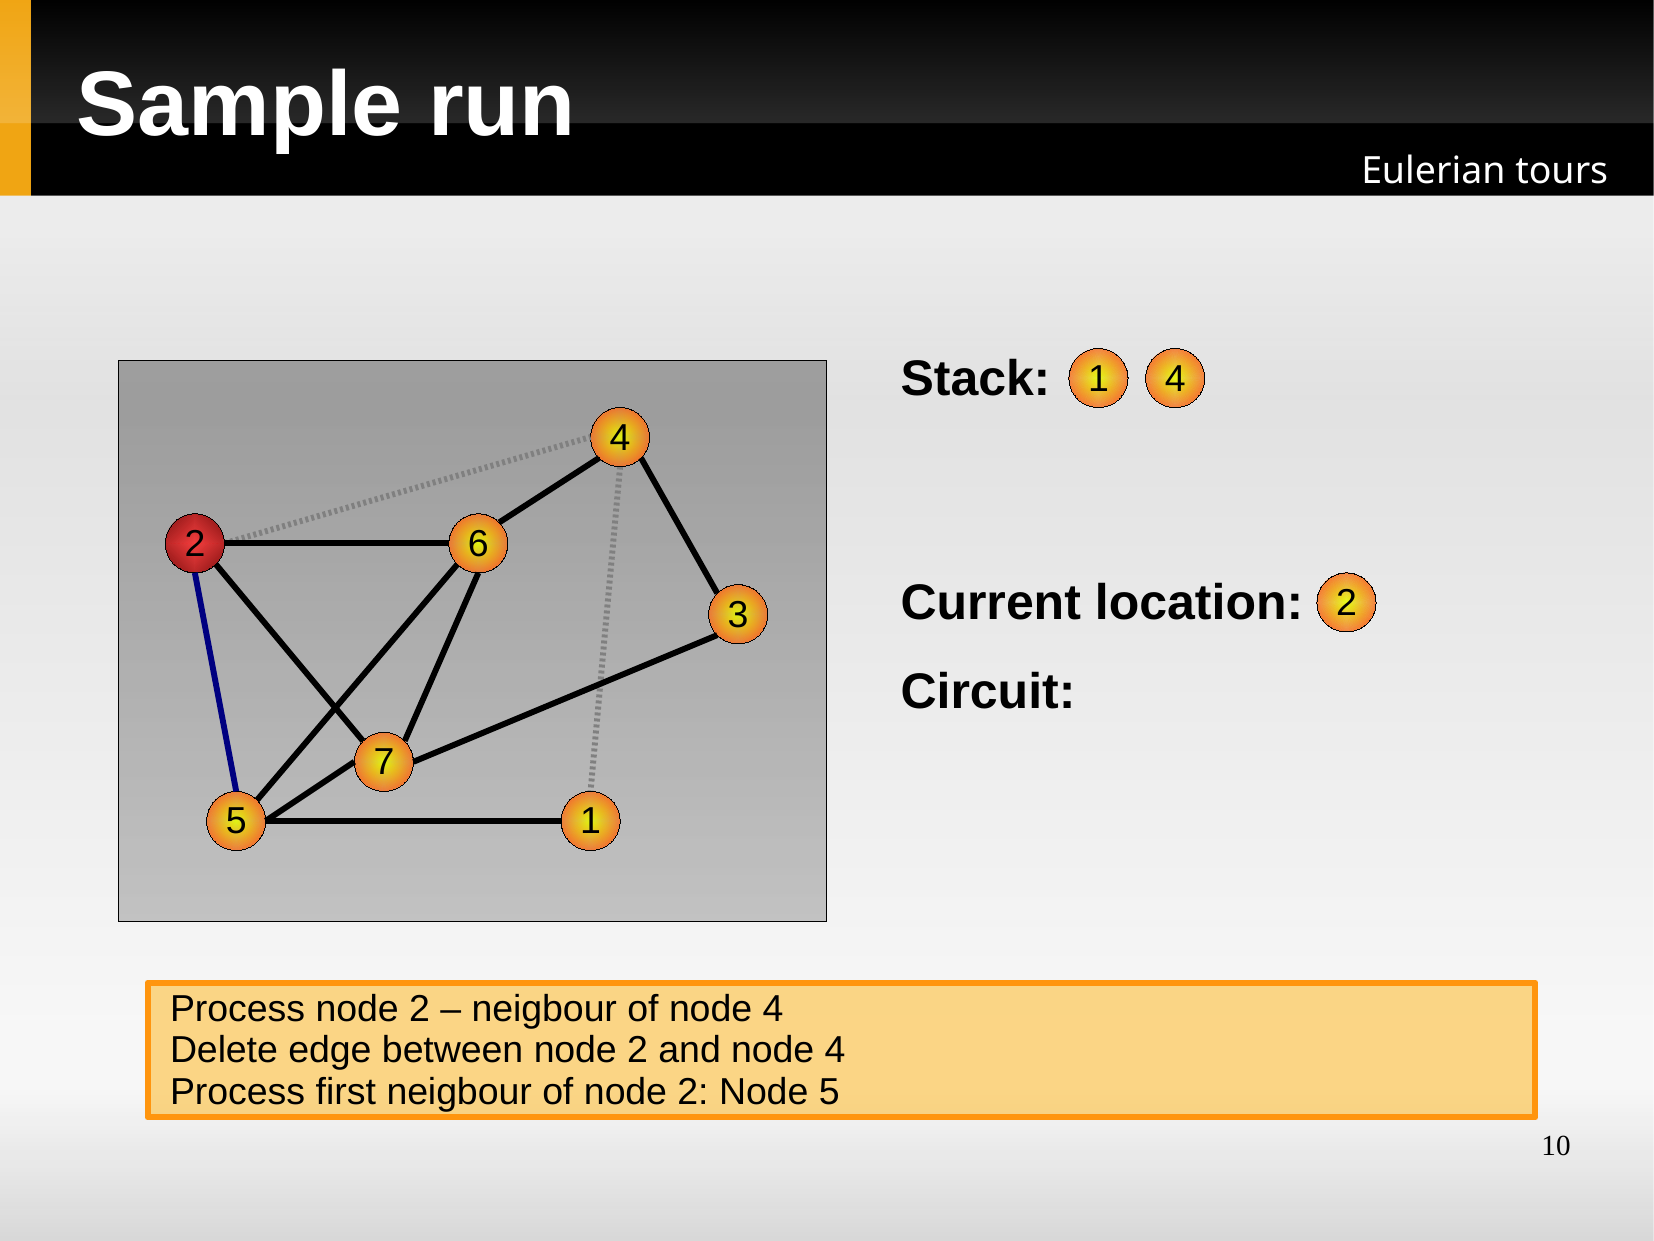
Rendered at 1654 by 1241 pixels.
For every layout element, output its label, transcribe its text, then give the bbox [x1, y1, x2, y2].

text_box 1 [1068, 348, 1129, 408]
text_box [118, 360, 827, 922]
text_box 2 [165, 513, 225, 573]
text_box 4 [1145, 348, 1205, 408]
text_box 4 [590, 407, 650, 467]
text_box 1 [561, 791, 621, 851]
text_box Stack: [885, 342, 1123, 414]
text_box Process node 2 – neigbour of node 4 Delete edge between node 2 and node 4 Process first neigbour of node 2: Node 5 [147, 982, 1536, 1118]
text_box 2 [1316, 572, 1377, 632]
text_box Circuit: [885, 655, 1093, 727]
text_box 6 [448, 513, 508, 573]
text_box 5 [206, 791, 266, 851]
text_box 7 [354, 732, 414, 792]
picture [0, 0, 1654, 1241]
text_box 3 [708, 584, 768, 644]
text_box Current location: [885, 567, 1359, 638]
title Sample run [76, 0, 1565, 208]
